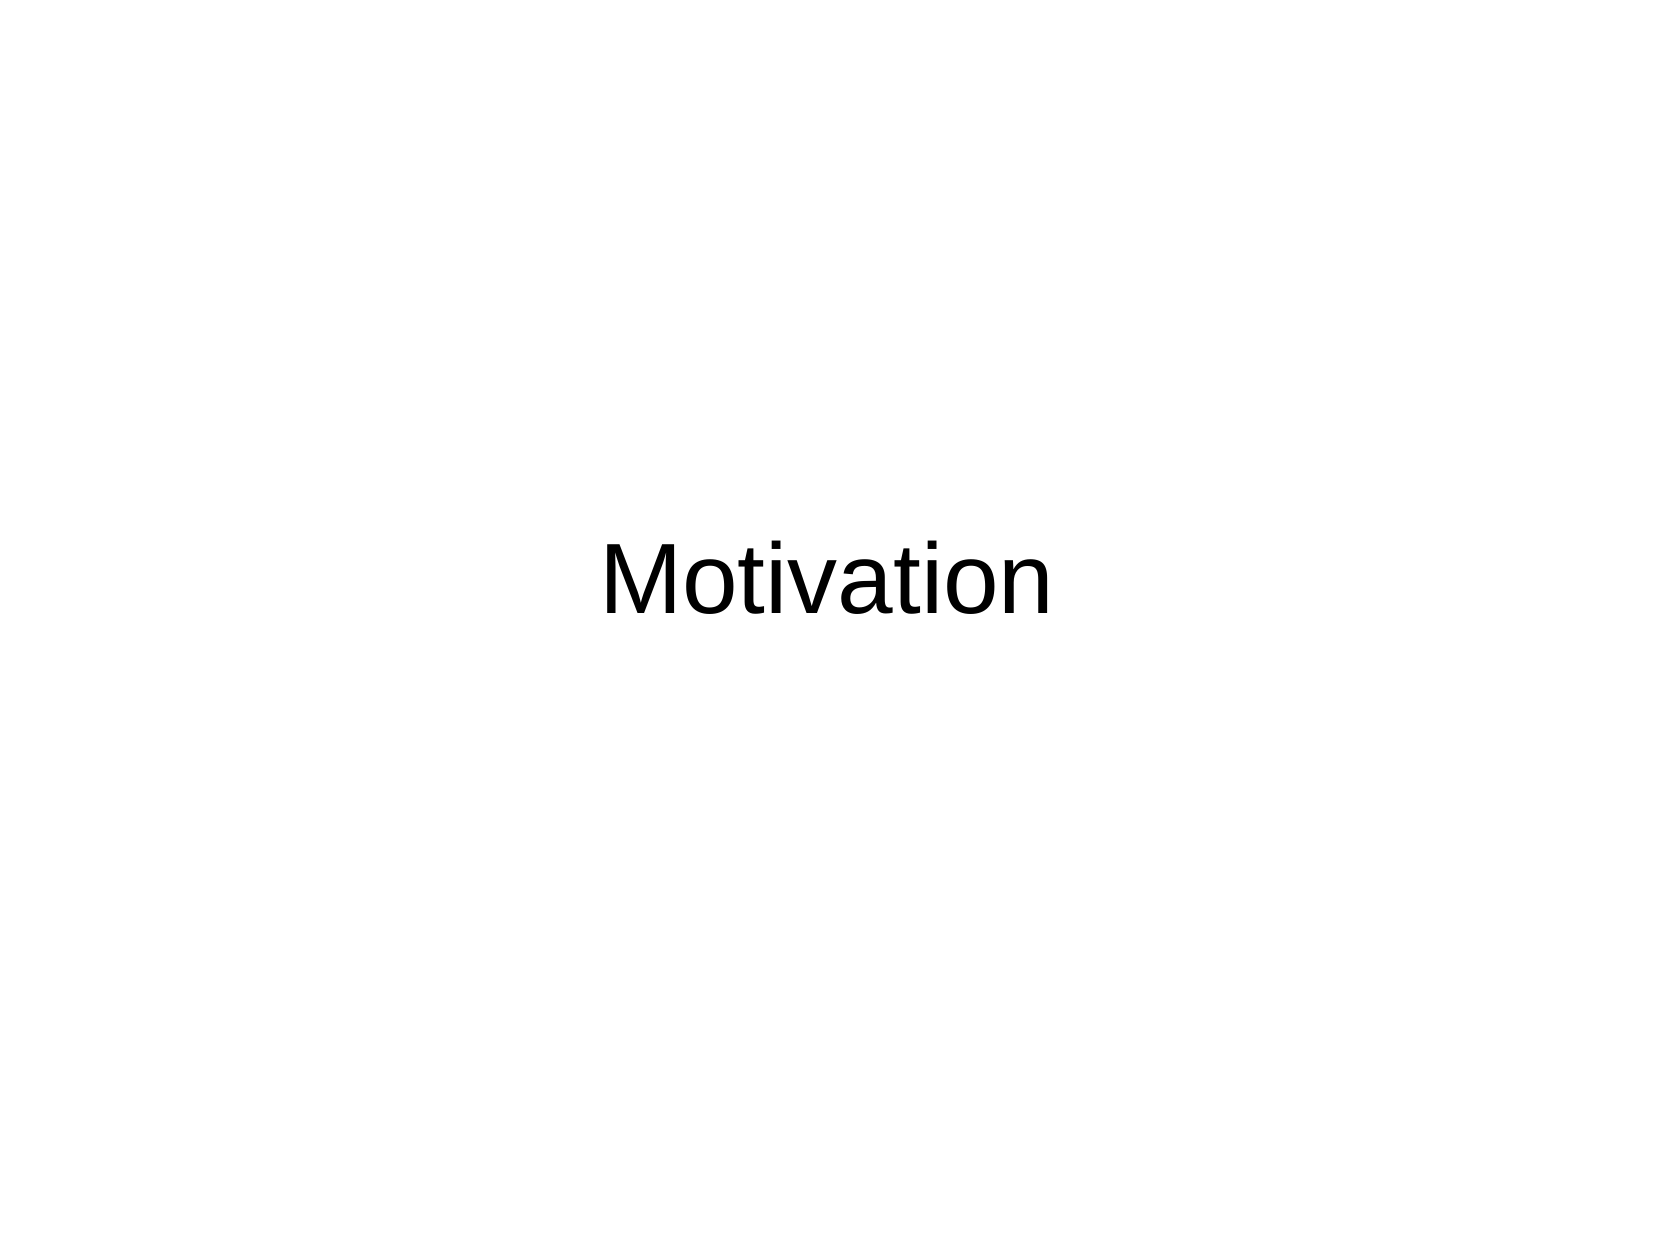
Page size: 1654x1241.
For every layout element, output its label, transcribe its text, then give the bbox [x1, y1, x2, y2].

subtitle Motivation [82, 49, 1571, 1109]
